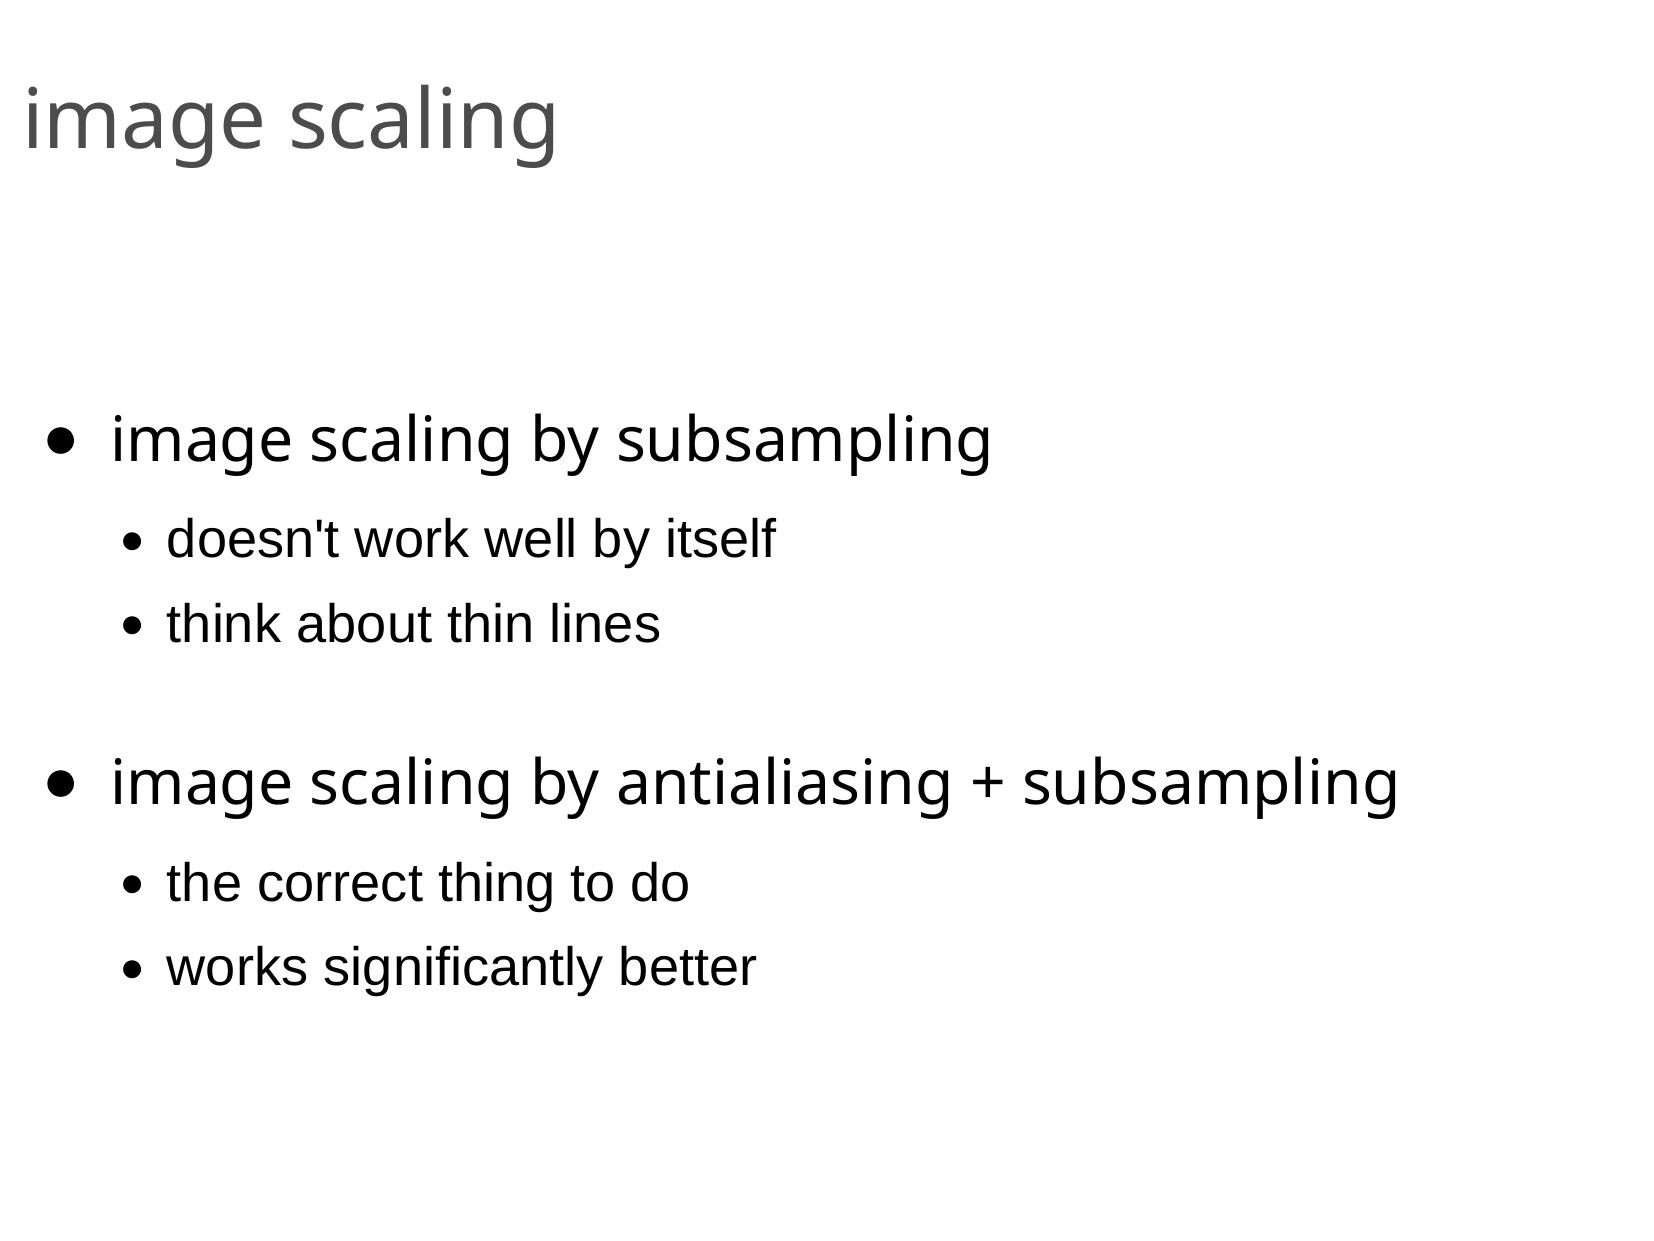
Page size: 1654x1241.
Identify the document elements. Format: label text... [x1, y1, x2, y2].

title image scaling [22, 26, 1654, 205]
list image scaling by subsampling doesn't work well by itself think about thin lines image scaling by antialiasing + subsampling the correct thing to do works significantly better [25, 233, 1654, 1158]
